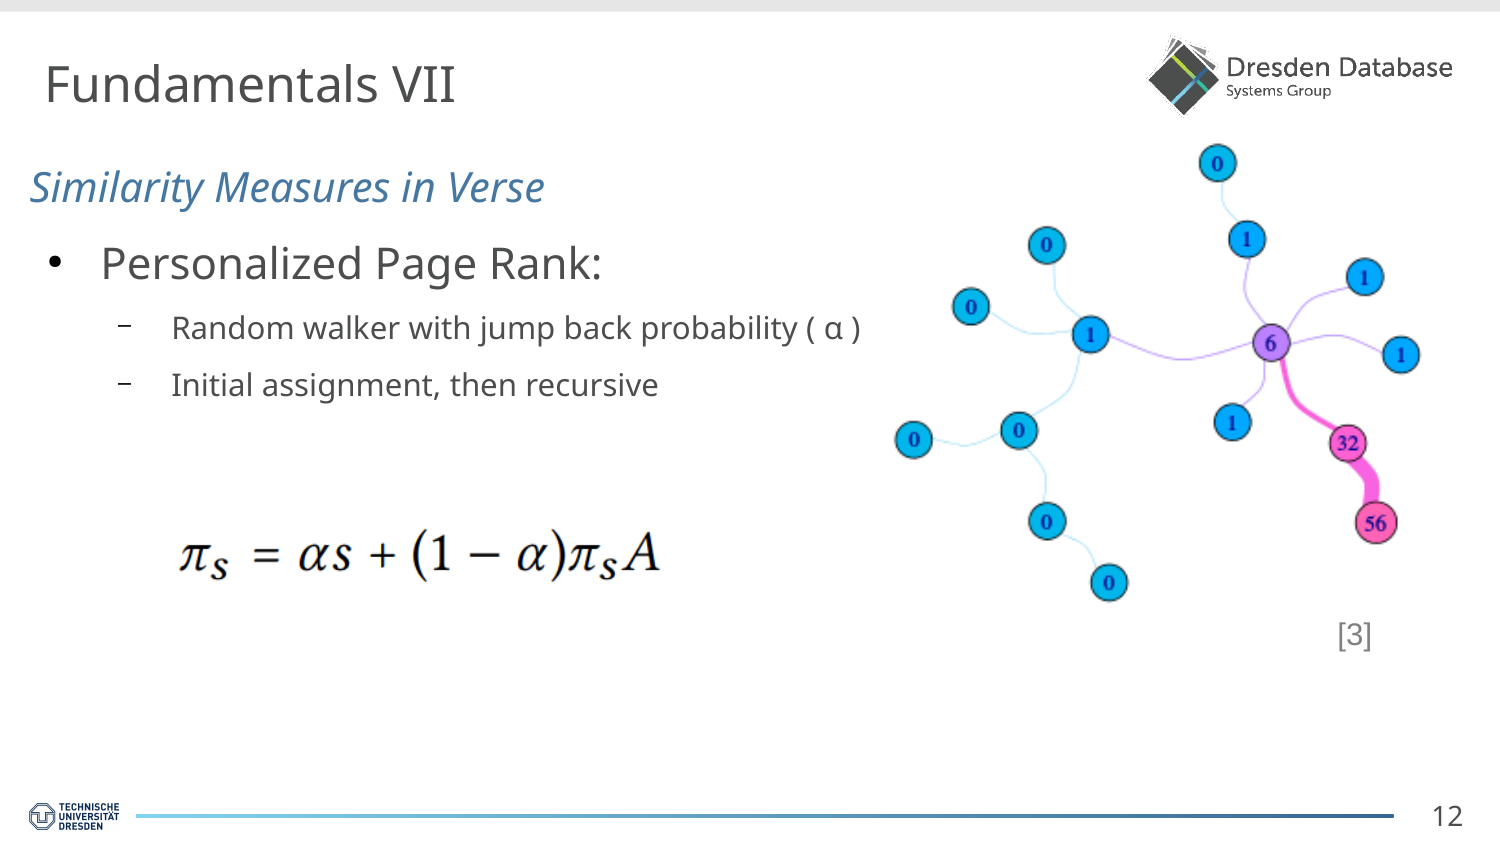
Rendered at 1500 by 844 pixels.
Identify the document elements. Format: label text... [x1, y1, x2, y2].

text_box [3] [1322, 616, 1418, 709]
list Similarity Measures in Verse Personalized Page Rank: Random walker with jump back probability ( α ) Initial assignment, then recursive [29, 159, 1471, 780]
picture [141, 515, 721, 603]
picture [1145, 35, 1453, 118]
picture [874, 129, 1430, 616]
title Fundamentals VII [29, 47, 1093, 118]
picture [29, 803, 119, 830]
